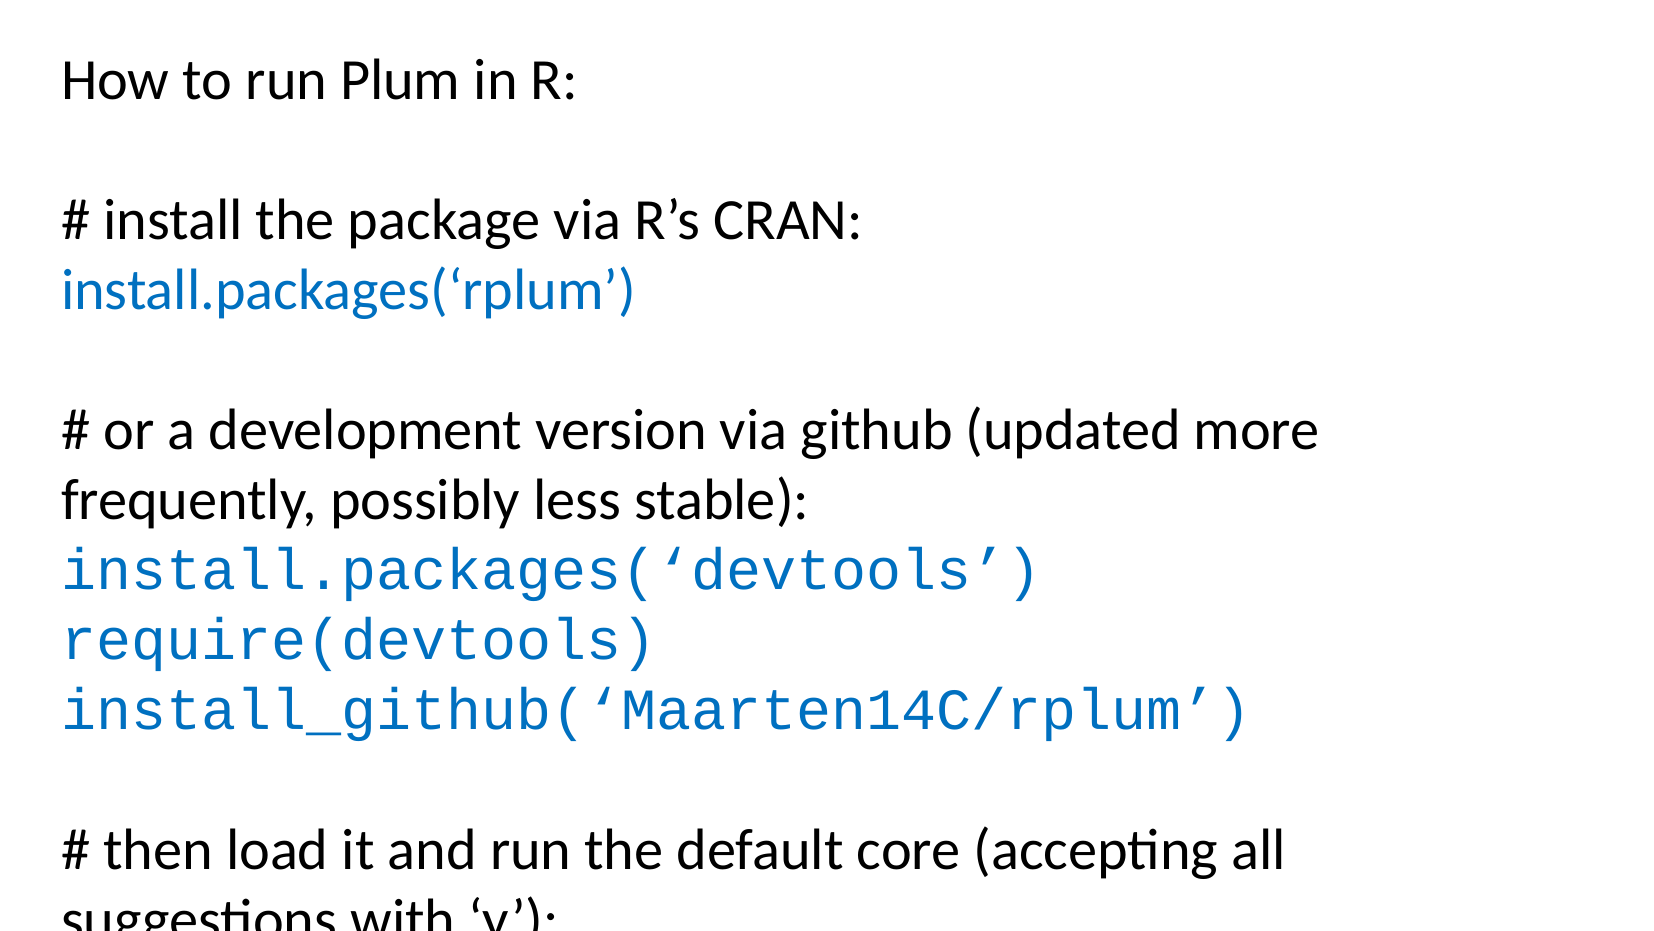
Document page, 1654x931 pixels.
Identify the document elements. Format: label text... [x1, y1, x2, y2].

text_box How to run Plum in R: # install the package via R’s CRAN: install.packages(‘rplum’) # or a development version via github (updated more frequently, possibly less stable): install.packages(‘devtools’) require(devtools) install_github(‘Maarten14C/rplum’) # then load it and run the default core (accepting all suggestions with ‘y’): require(rplum) Plum() [46, 33, 1588, 931]
